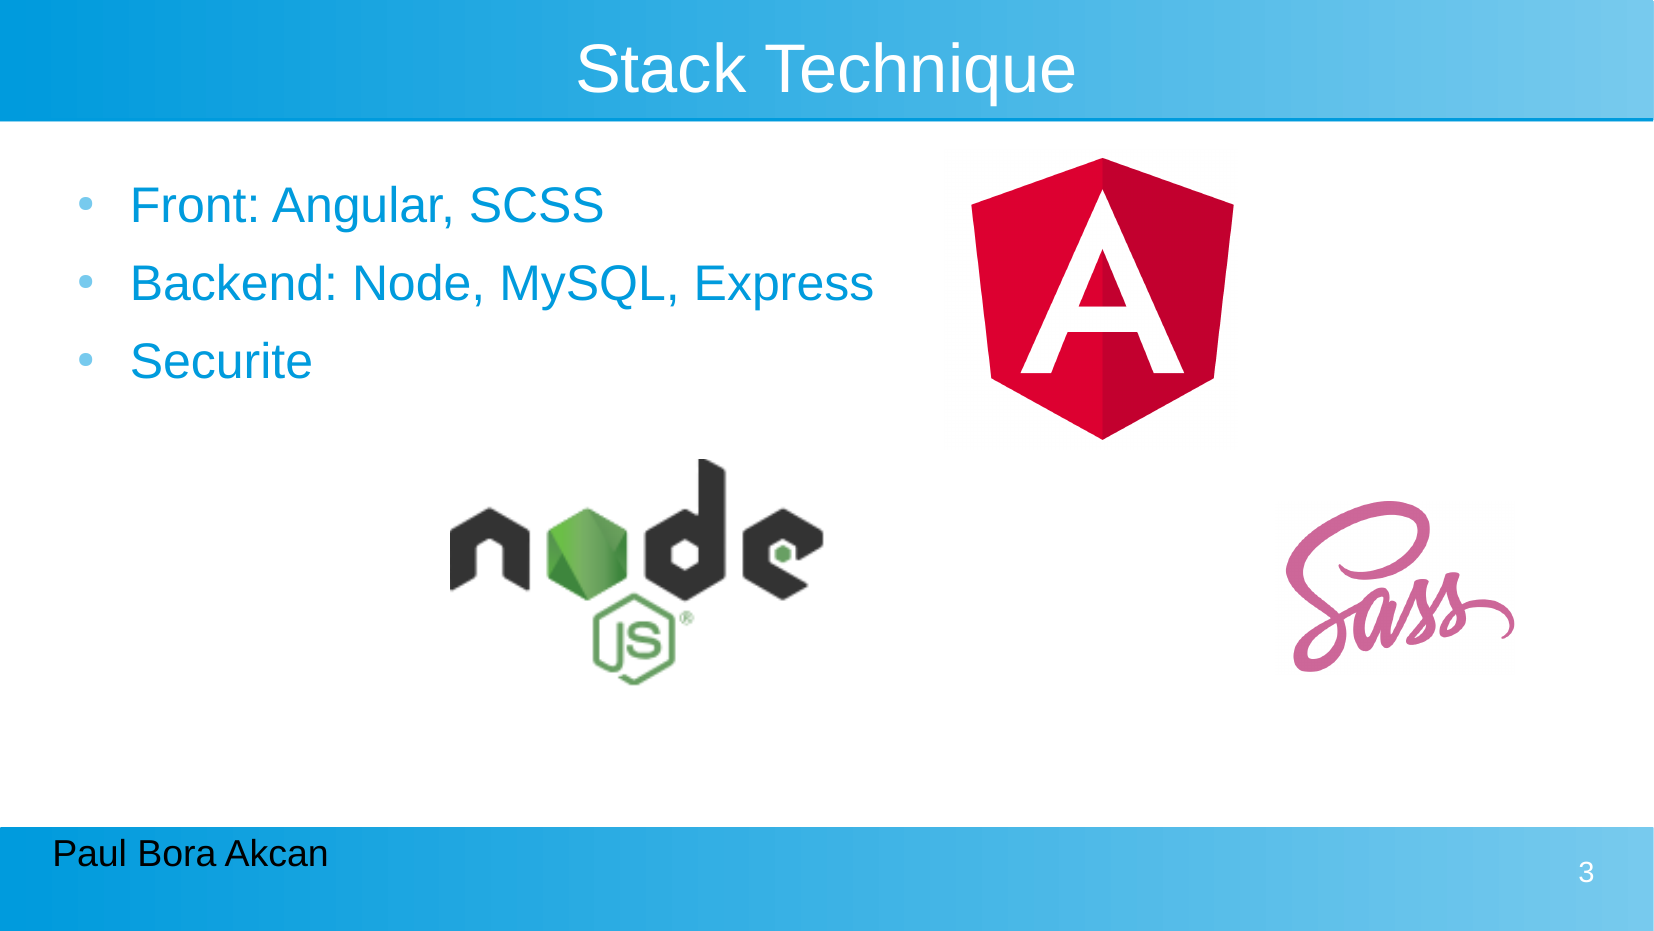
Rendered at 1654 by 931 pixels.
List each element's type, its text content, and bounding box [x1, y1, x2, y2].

picture [1275, 501, 1515, 676]
picture [450, 459, 851, 713]
picture [944, 149, 1238, 451]
text_box Paul Bora Akcan [37, 825, 488, 901]
list Front: Angular, SCSS Backend: Node, MySQL, Express Securite [59, 177, 1595, 768]
title Stack Technique [59, 29, 1595, 108]
